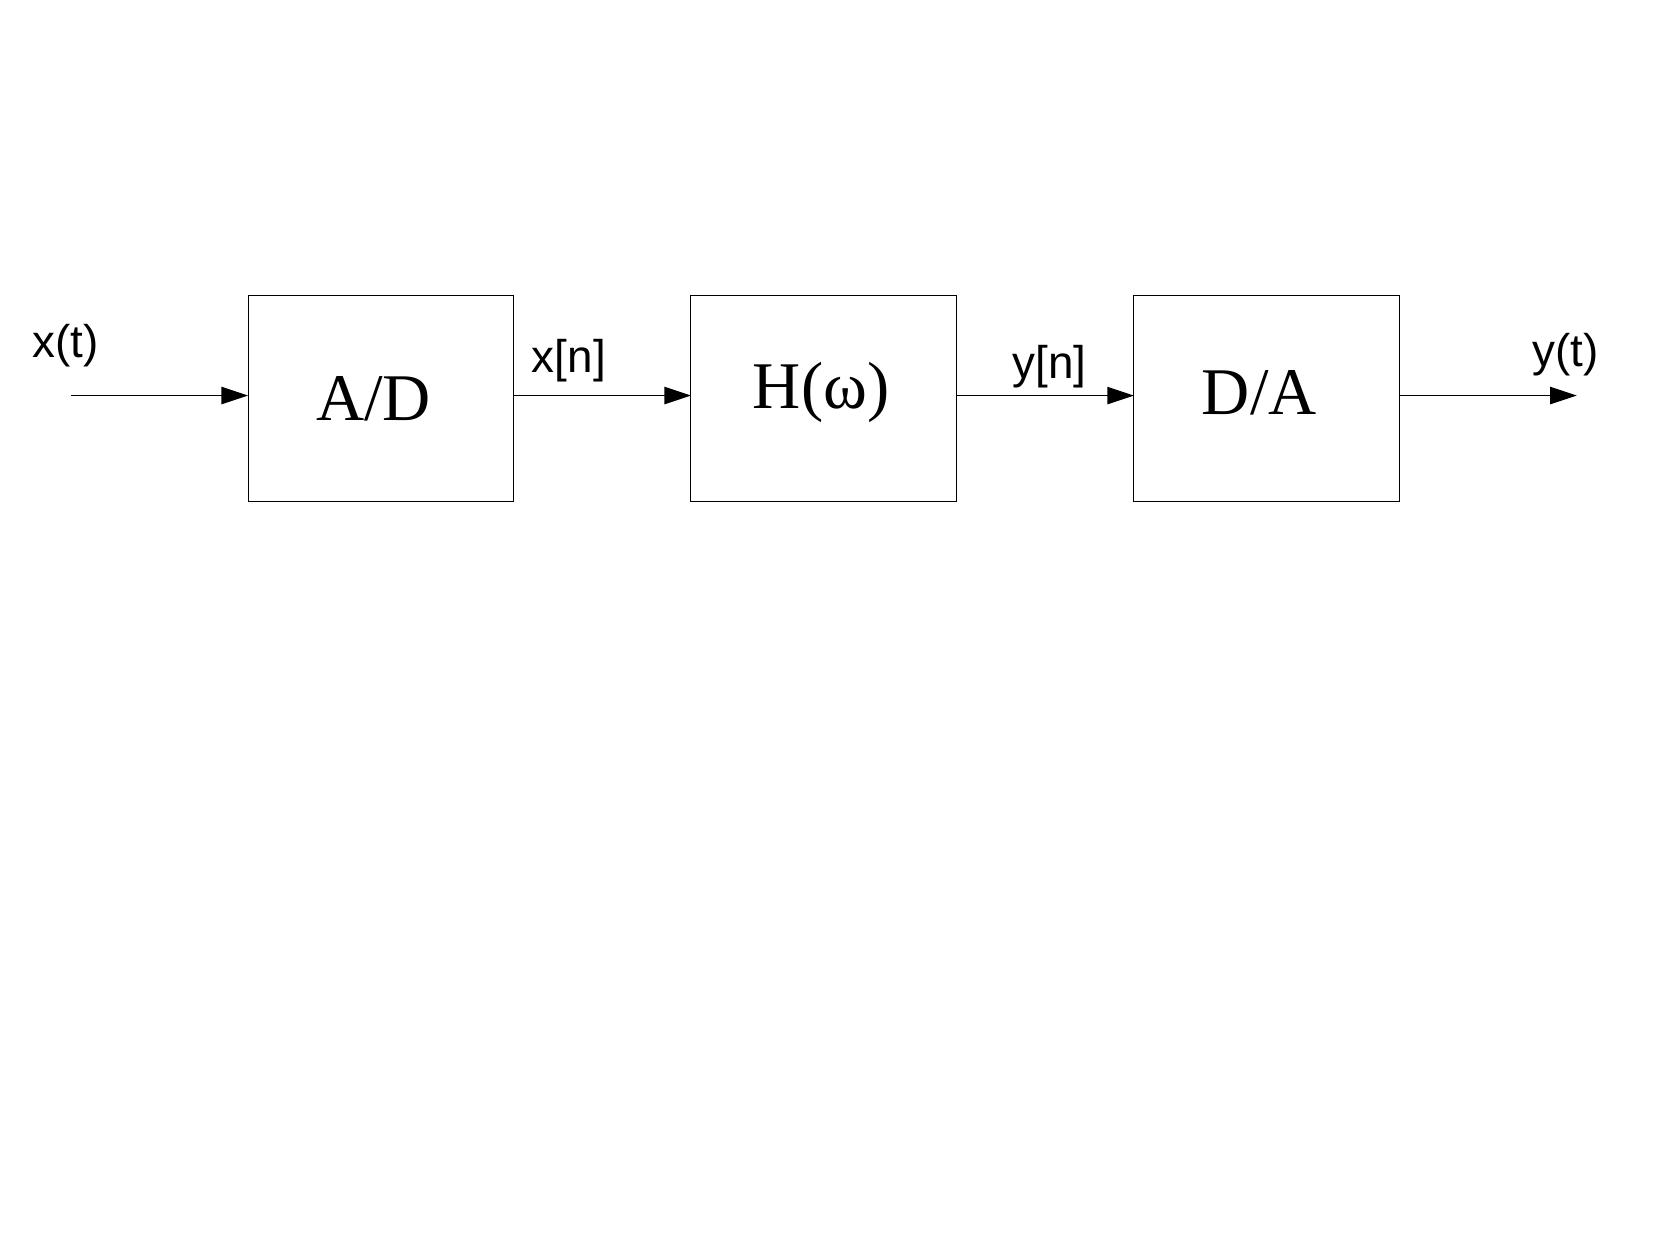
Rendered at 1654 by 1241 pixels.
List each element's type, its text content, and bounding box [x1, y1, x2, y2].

text_box A/D [301, 353, 485, 443]
text_box H(ω) [738, 341, 922, 431]
text_box x(t) [17, 308, 121, 387]
text_box x[n] [517, 323, 633, 390]
text_box y[n] [998, 329, 1106, 396]
text_box y(t) [1517, 317, 1625, 384]
text_box D/A [1187, 347, 1383, 437]
